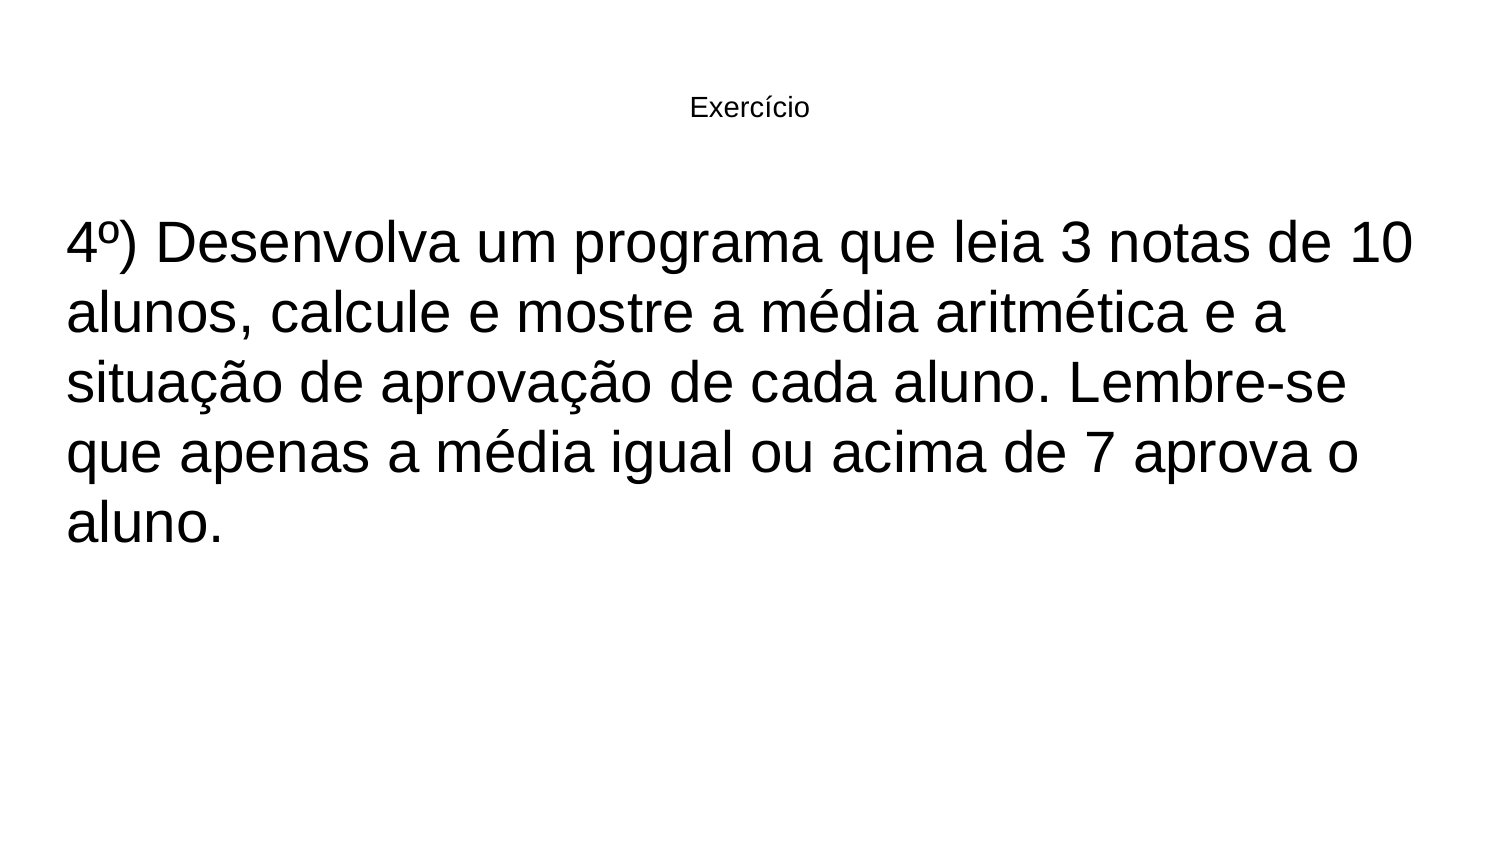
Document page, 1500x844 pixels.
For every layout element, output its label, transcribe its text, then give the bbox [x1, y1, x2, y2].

title Exercício [51, 72, 1449, 167]
list 4º) Desenvolva um programa que leia 3 notas de 10 alunos, calcule e mostre a média aritmética e a situação de aprovação de cada aluno. Lembre-se que apenas a média igual ou acima de 7 aprova o aluno. [51, 189, 1449, 750]
